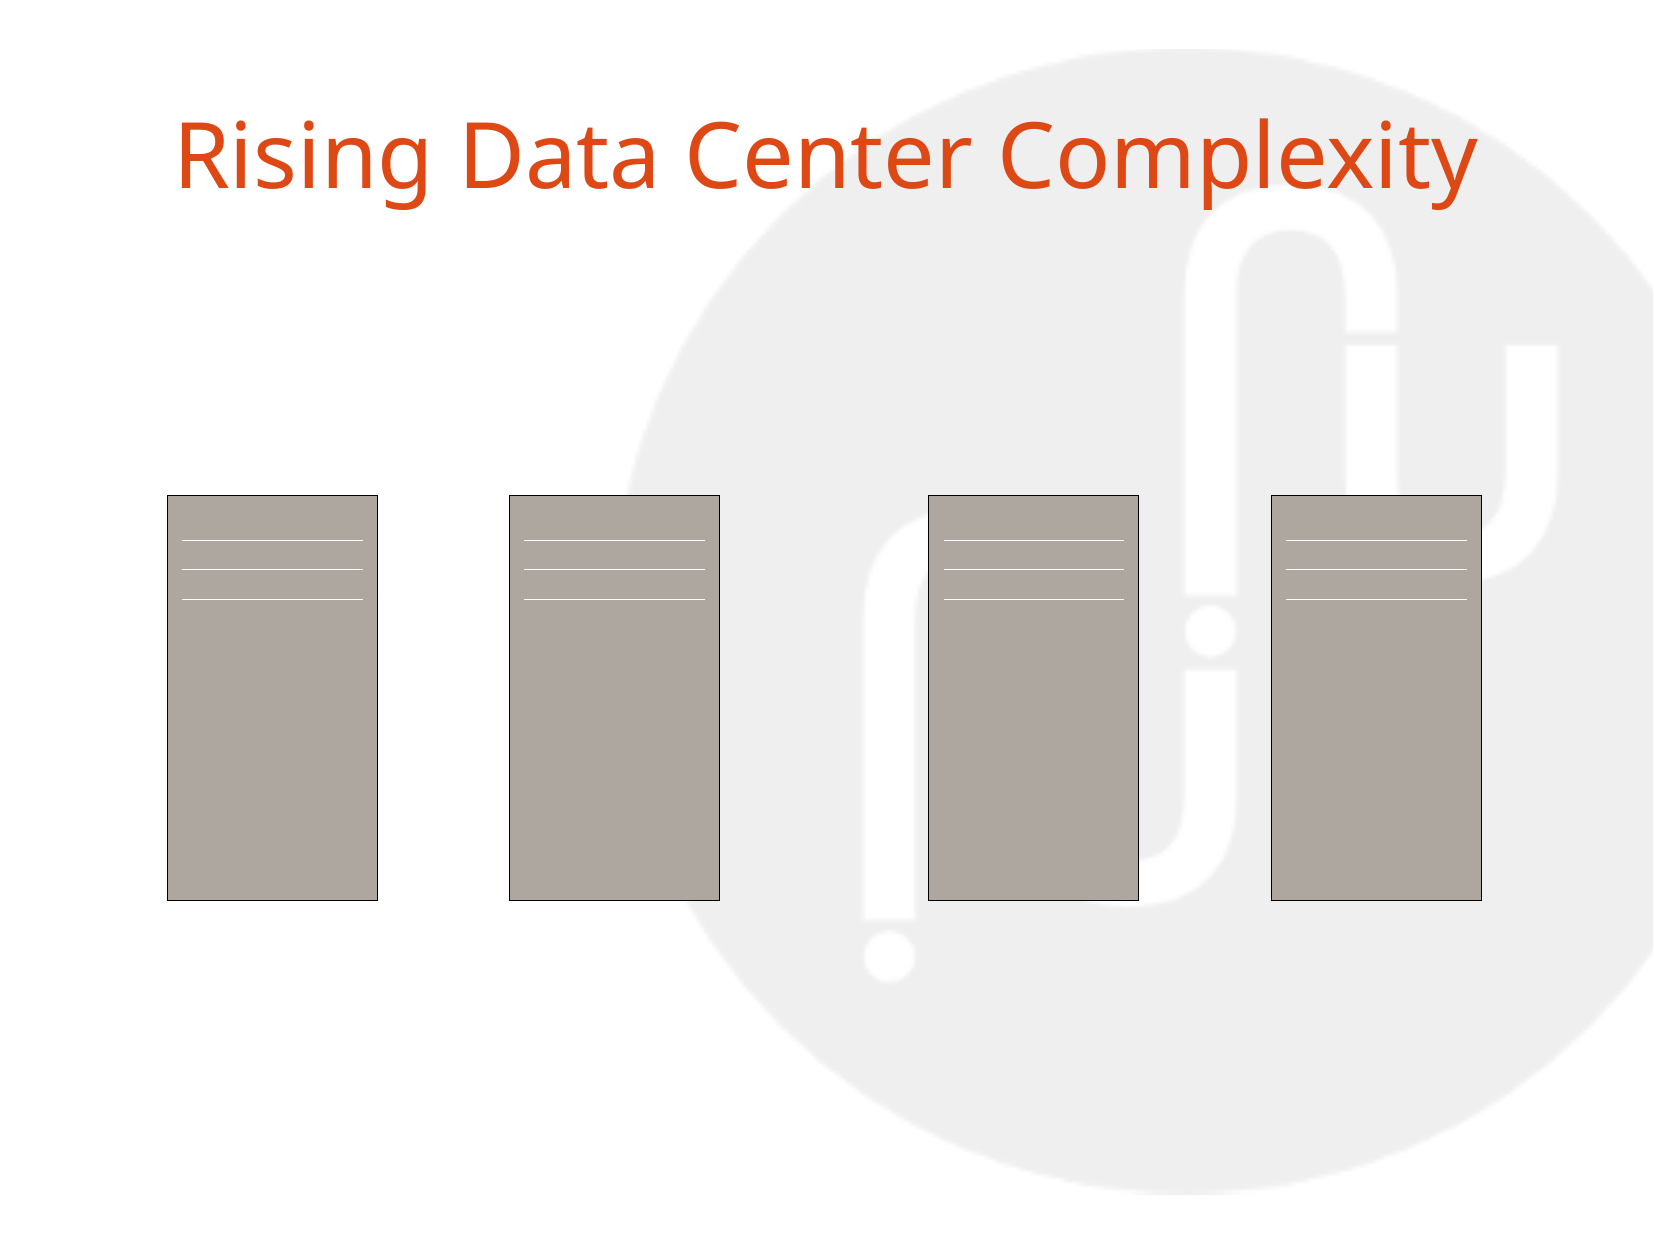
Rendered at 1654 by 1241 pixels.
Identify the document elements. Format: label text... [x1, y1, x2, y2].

text_box [167, 495, 378, 901]
text_box [509, 495, 720, 901]
text_box [928, 495, 1139, 901]
text_box [1271, 495, 1482, 901]
picture [614, 49, 1654, 1195]
title Rising Data Center Complexity [82, 49, 1571, 257]
